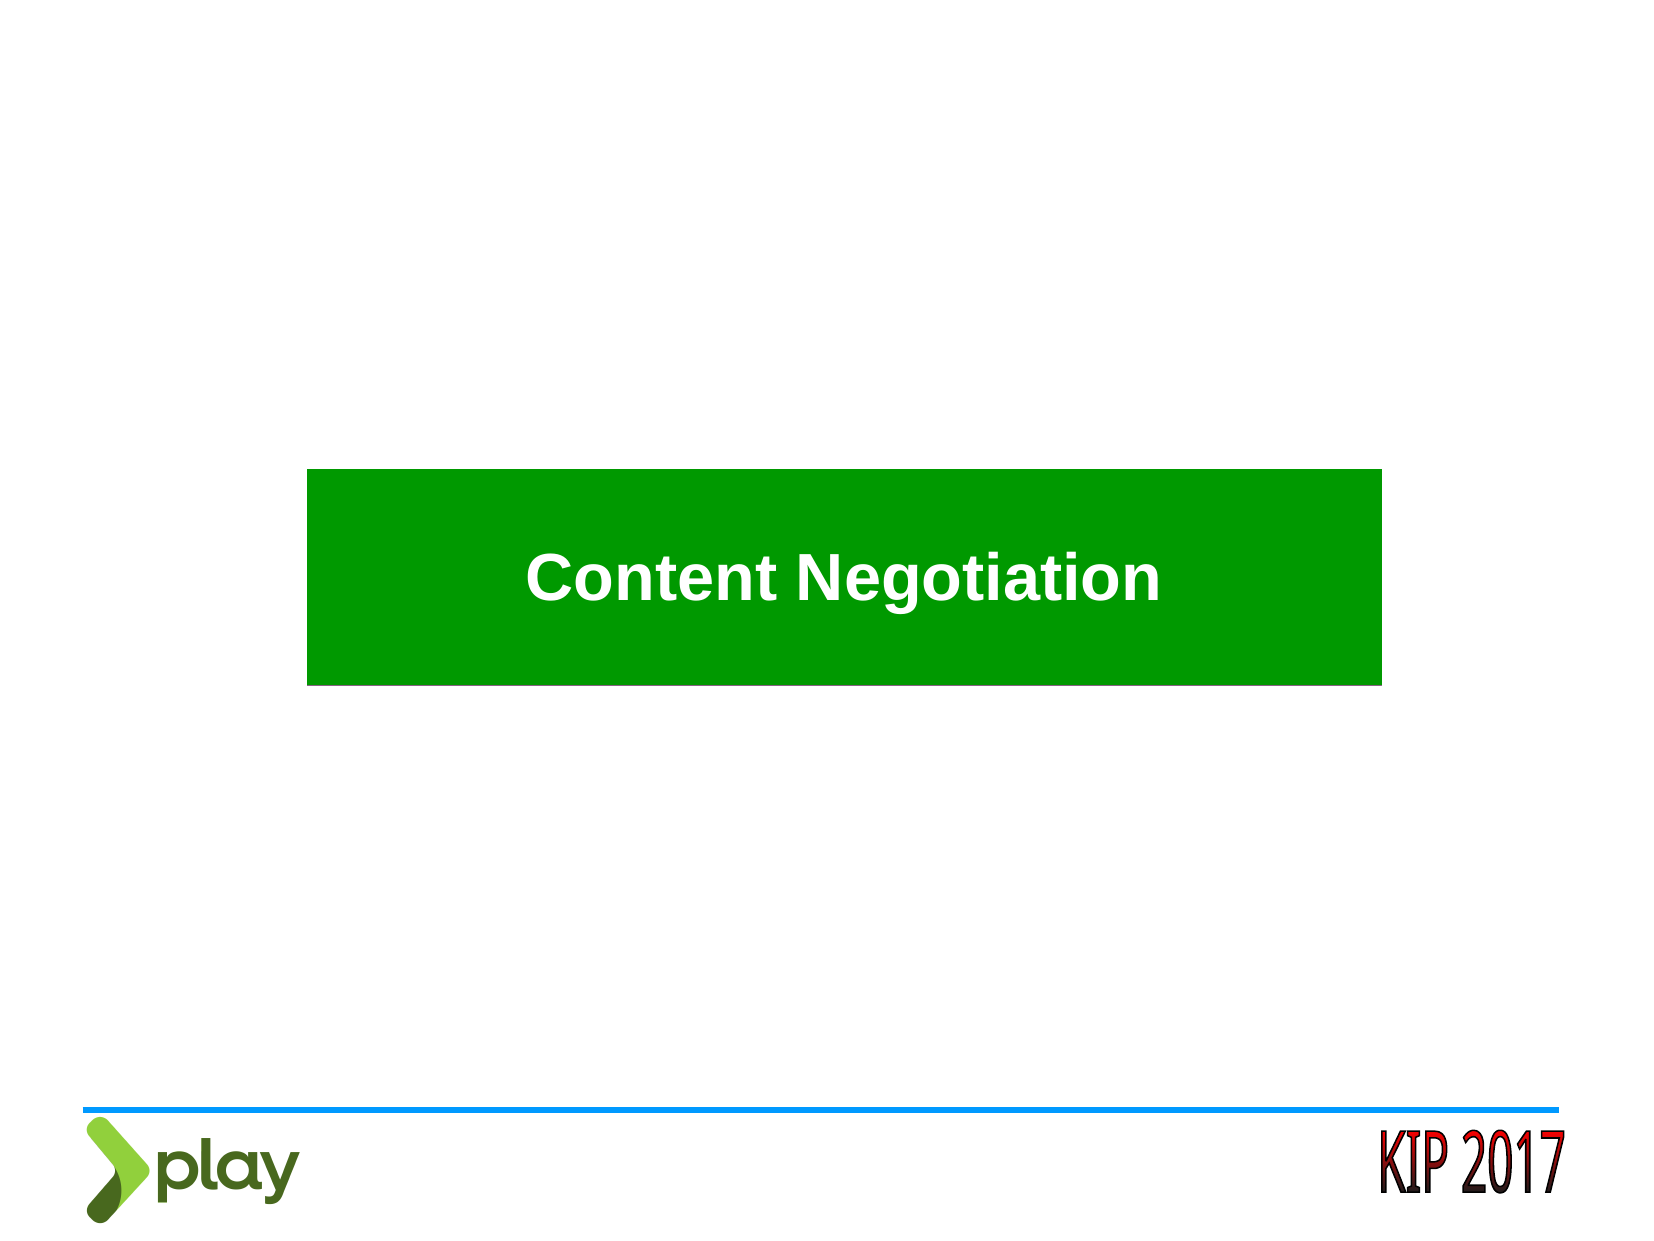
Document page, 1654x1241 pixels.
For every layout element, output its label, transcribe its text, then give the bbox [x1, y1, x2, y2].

picture [73, 1111, 308, 1229]
subtitle Content Negotiation [307, 469, 1382, 686]
